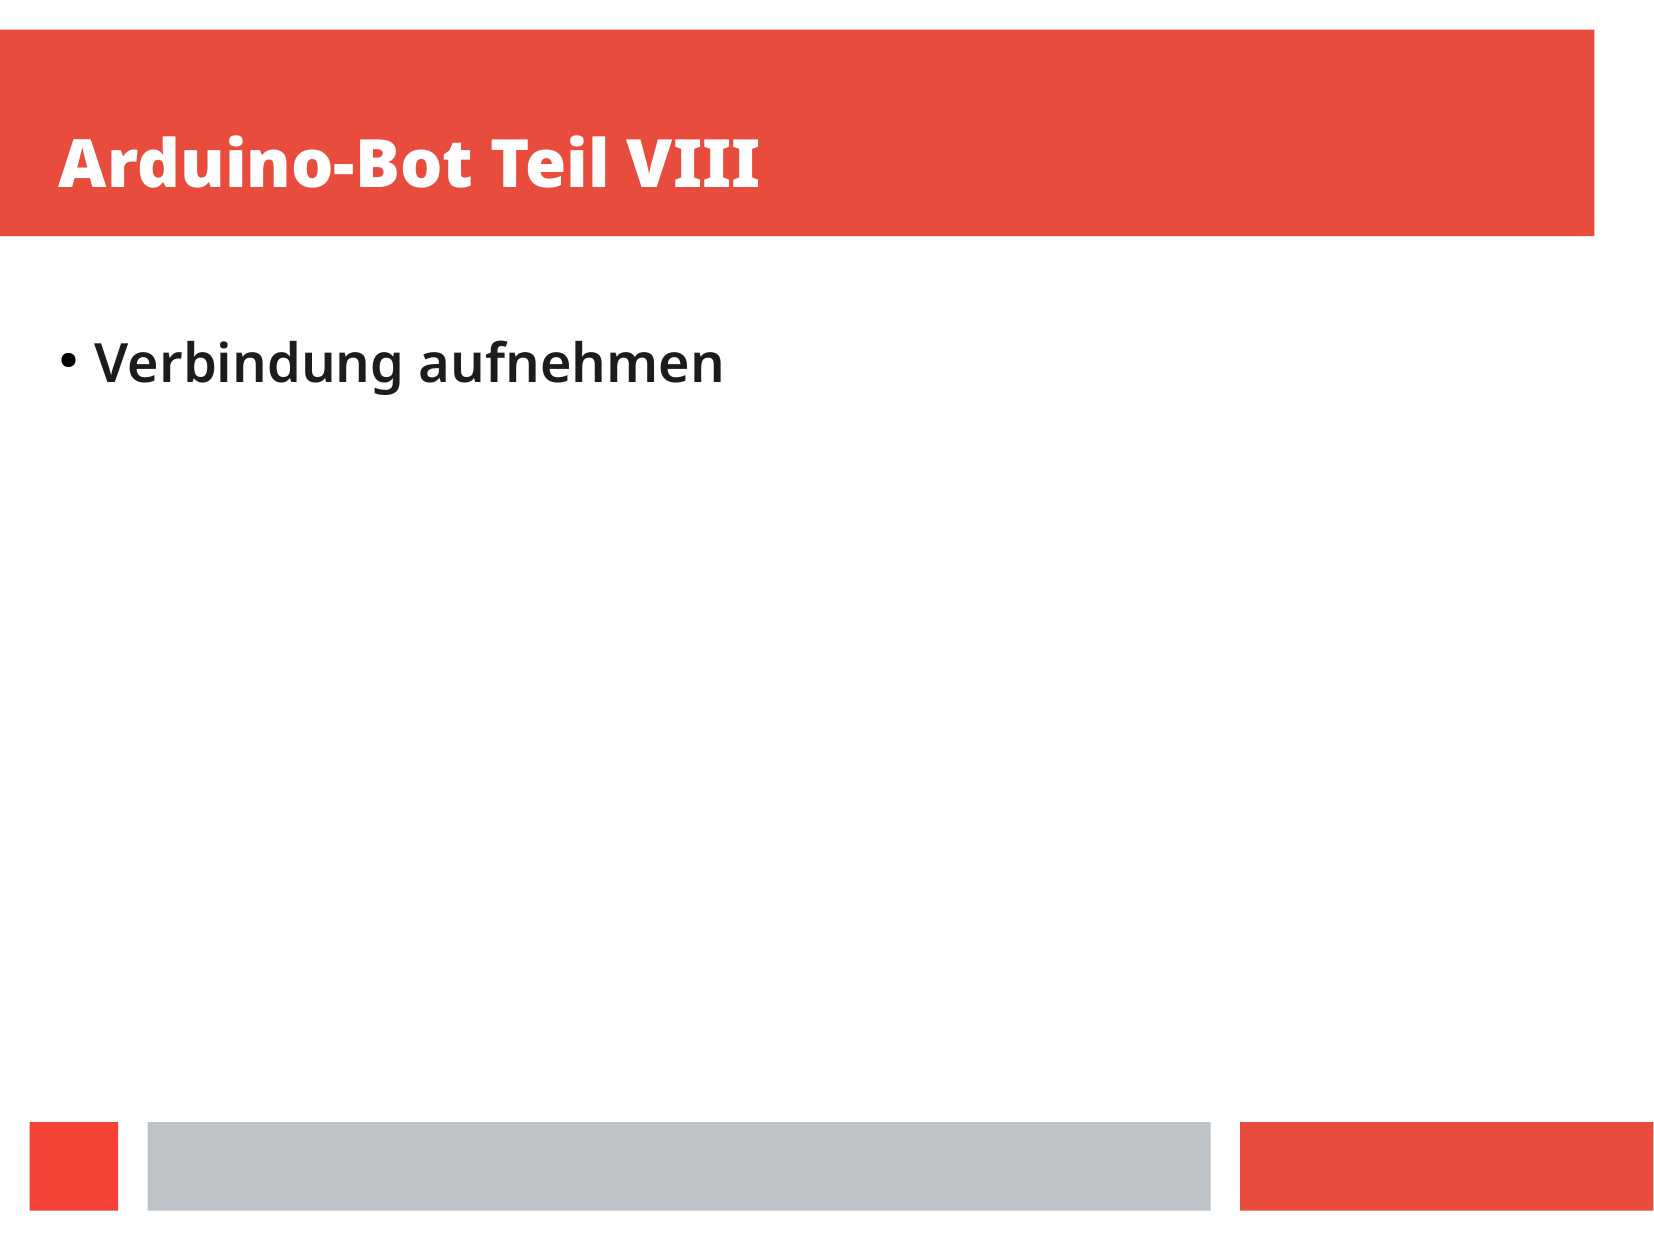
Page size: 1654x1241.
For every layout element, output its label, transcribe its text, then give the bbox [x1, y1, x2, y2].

title Arduino-Bot Teil VIII [59, 59, 1595, 207]
list Verbindung aufnehmen [59, 324, 1565, 1093]
